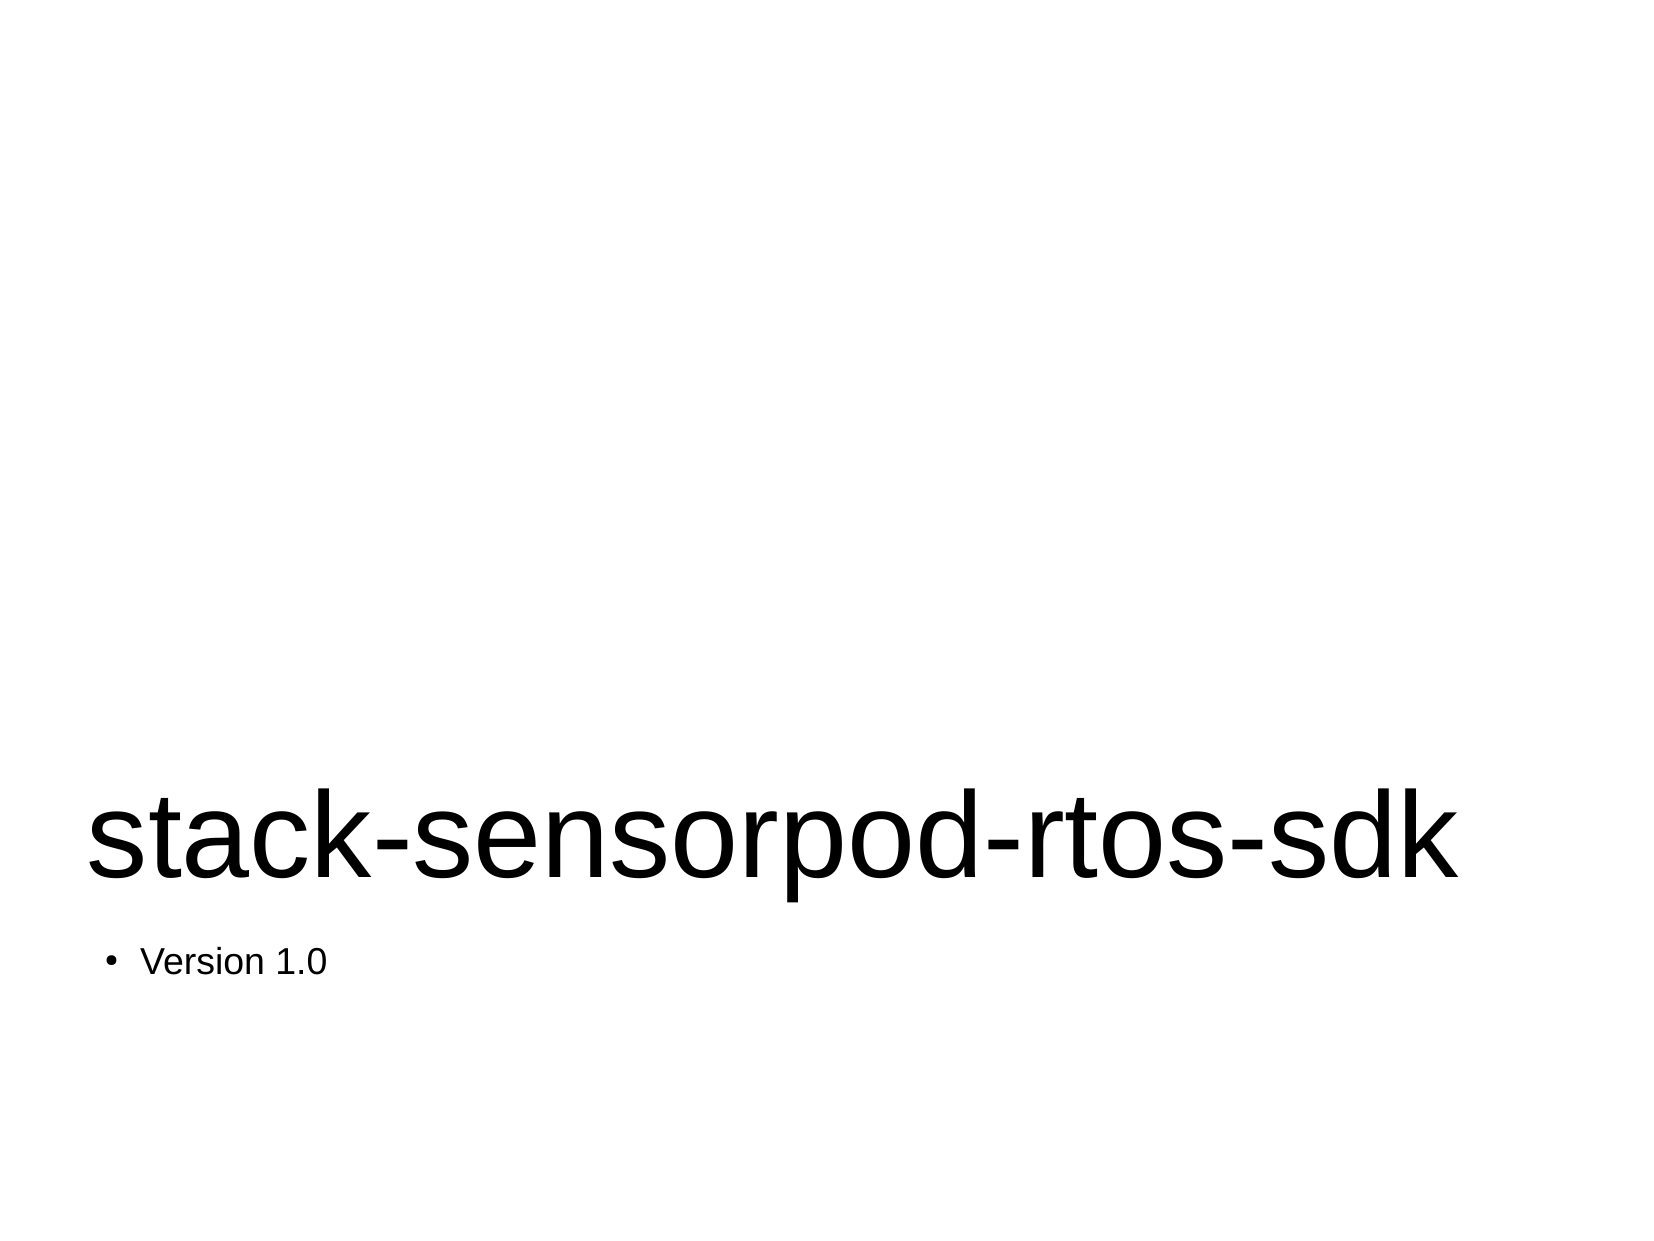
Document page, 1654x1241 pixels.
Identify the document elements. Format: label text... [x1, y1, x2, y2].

text_box Version 1.0 [90, 933, 511, 991]
title stack-sensorpod-rtos-sdk [86, 619, 1576, 1051]
